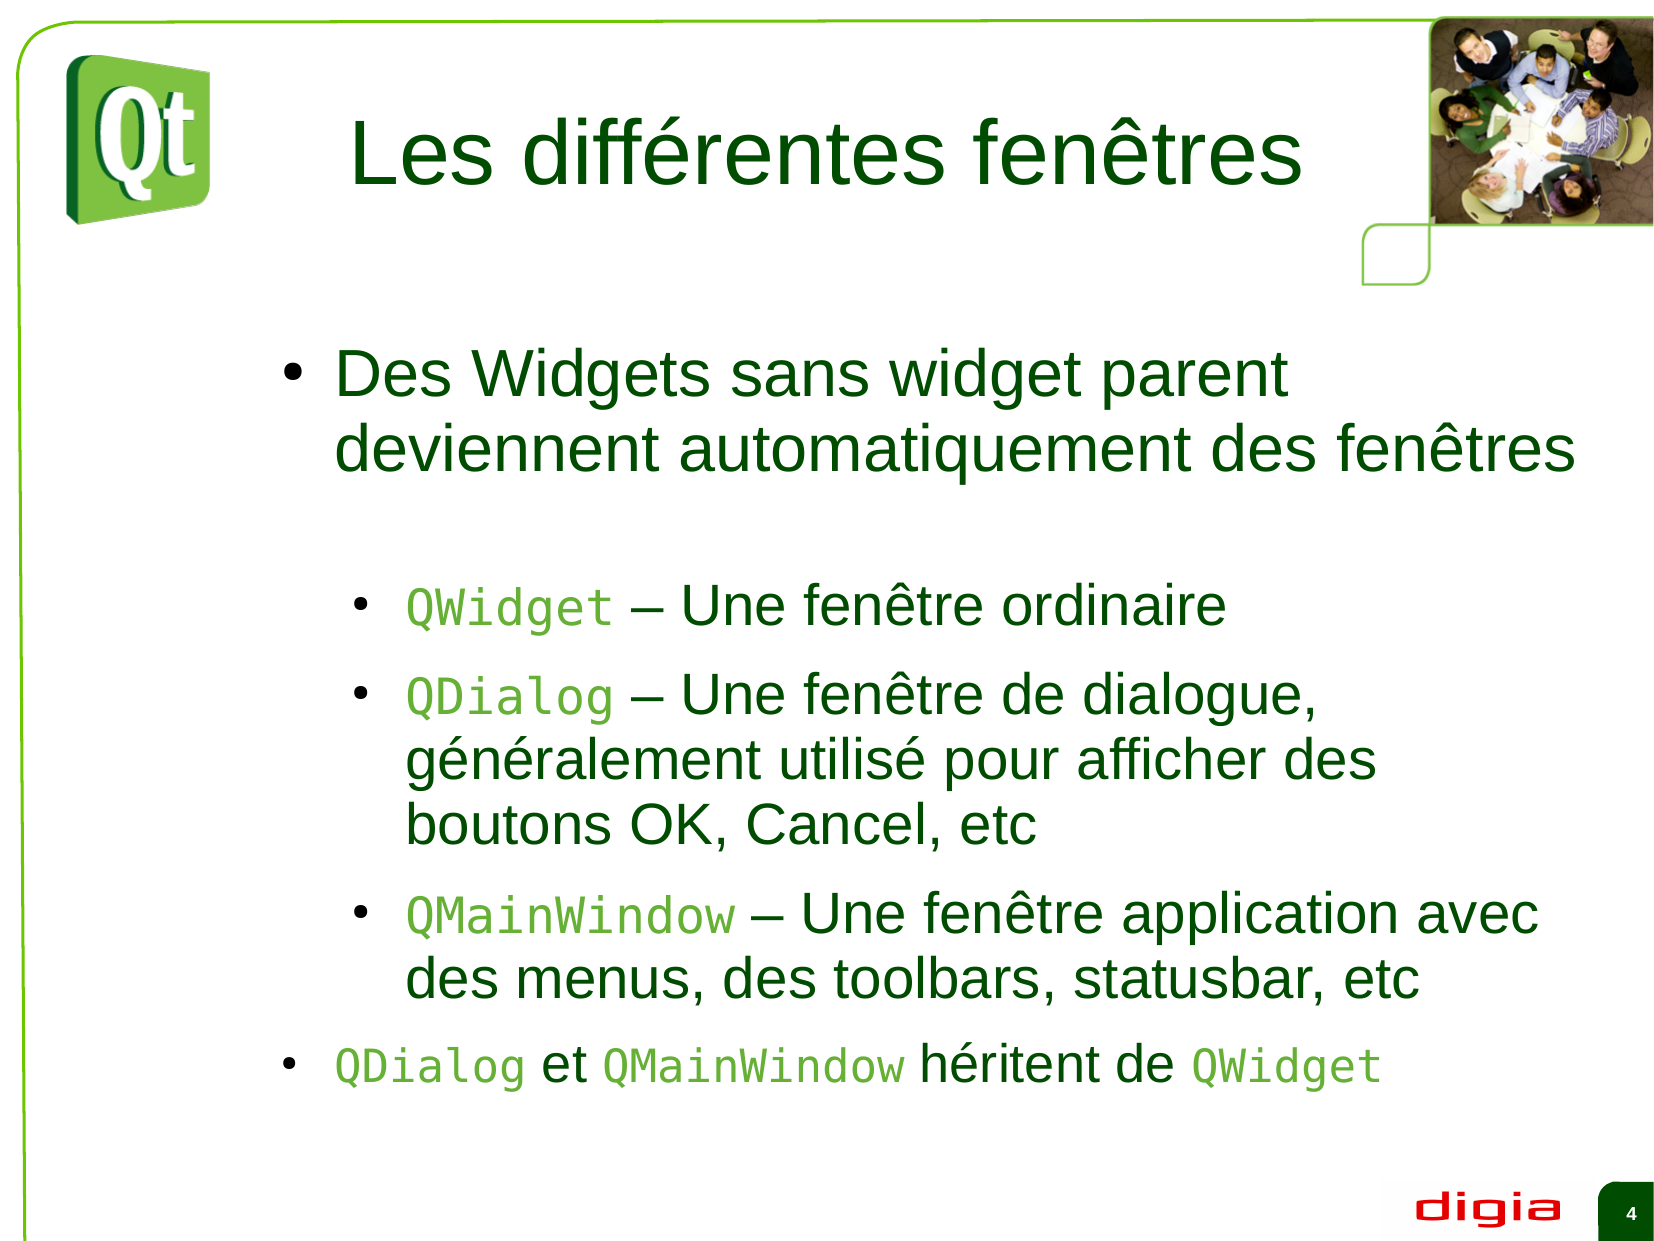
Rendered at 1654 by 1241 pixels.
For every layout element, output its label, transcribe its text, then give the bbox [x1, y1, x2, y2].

picture [1338, 5, 1654, 306]
picture [1380, 1179, 1596, 1241]
title Les différentes fenêtres [82, 56, 1338, 250]
list Des Widgets sans widget parent deviennent automatiquement des fenêtres QWidget – Une fenêtre ordinaire QDialog – Une fenêtre de dialogue, généralement utilisé pour afficher des boutons OK, Cancel, etc QMainWindow – Une fenêtre application avec des menus, des toolbars, statusbar, etc QDialog et QMainWindow héritent de QWidget [263, 336, 1582, 1170]
picture [66, 55, 210, 225]
